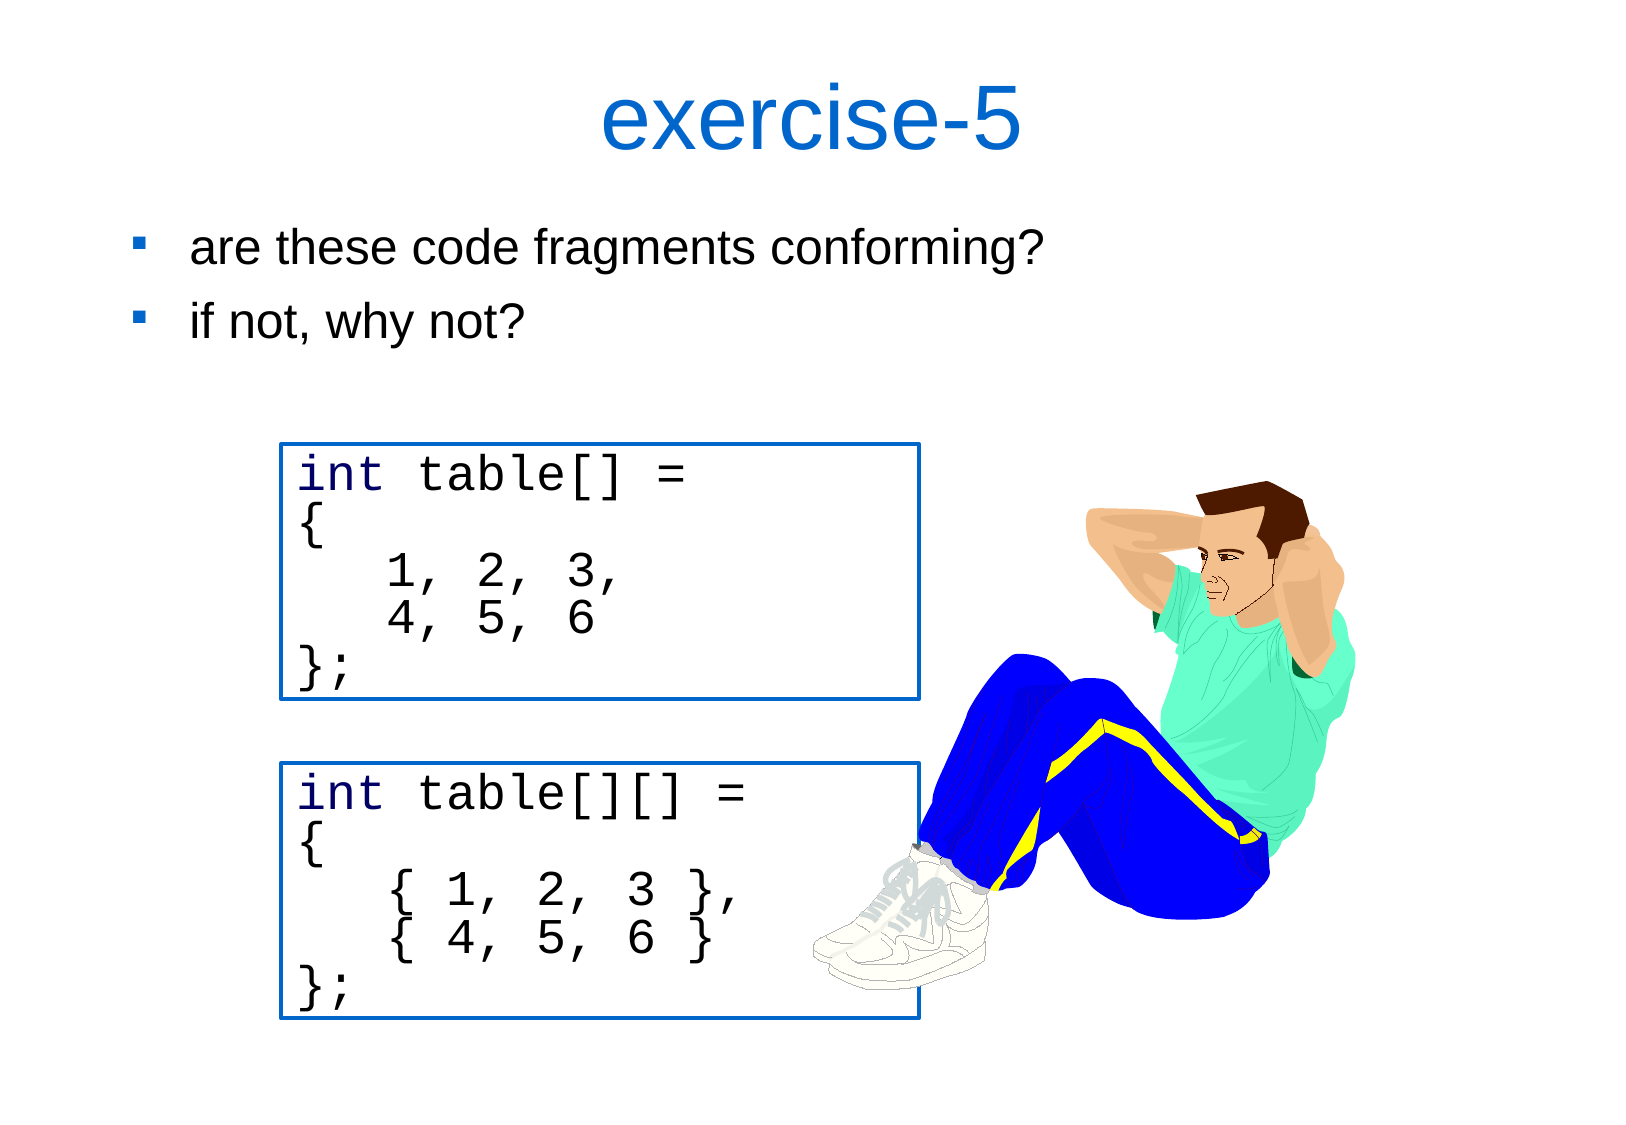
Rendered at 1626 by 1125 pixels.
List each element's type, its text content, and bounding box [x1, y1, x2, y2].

text_box [940, 896, 945, 918]
text_box int table[][] = { { 1, 2, 3 }, { 4, 5, 6 } }; [280, 763, 919, 1019]
text_box [906, 877, 912, 896]
text_box [1059, 806, 1131, 908]
text_box [814, 481, 1356, 989]
text_box int table[] = { 1, 2, 3, 4, 5, 6 }; [280, 444, 919, 700]
text_box [873, 896, 880, 902]
list are these code fragments conforming? if not, why not? [118, 206, 1498, 1078]
title exercise-5 [147, 29, 1477, 197]
